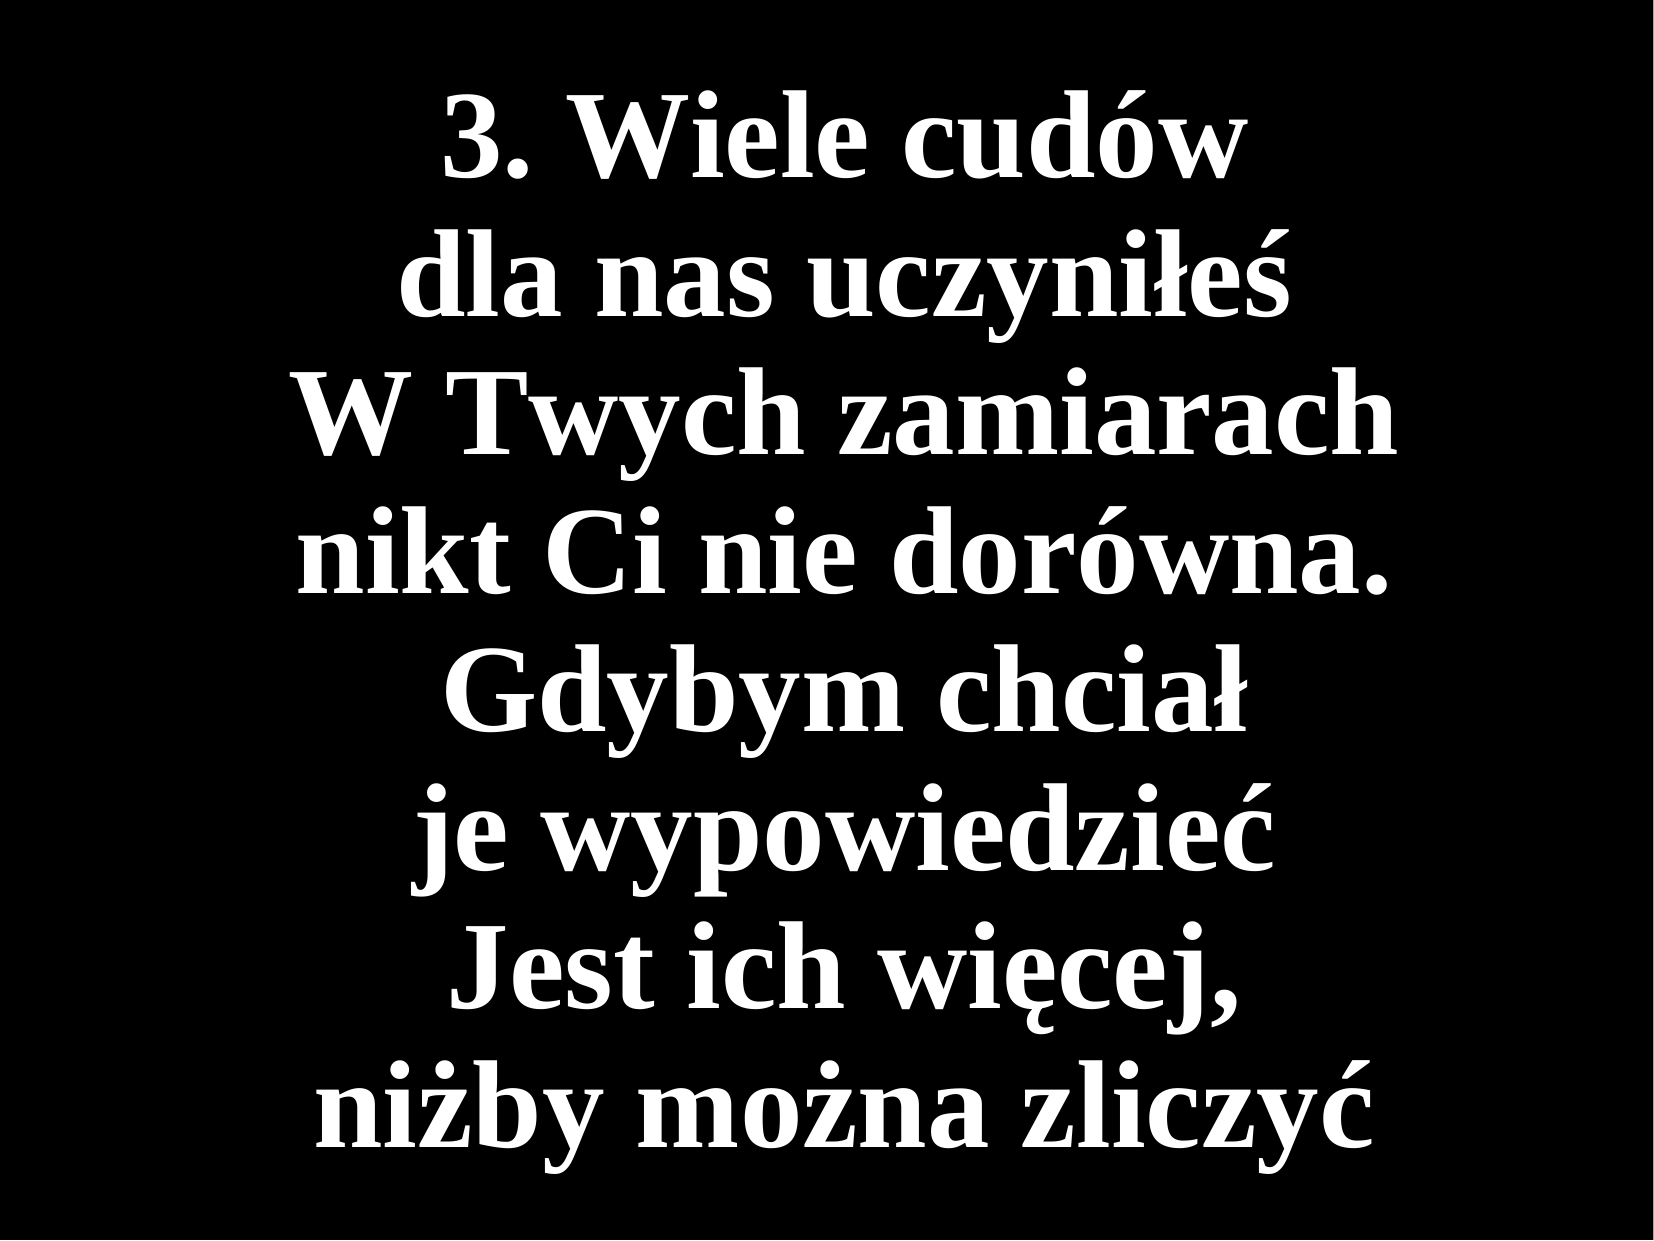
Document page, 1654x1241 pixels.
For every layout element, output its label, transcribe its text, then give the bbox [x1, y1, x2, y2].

subtitle 3. Wiele cudów dla nas uczyniłeś W Twych zamiarach nikt Ci nie dorówna. Gdybym chciał je wypowiedzieć Jest ich więcej, niżby można zliczyć [0, 0, 1654, 1241]
